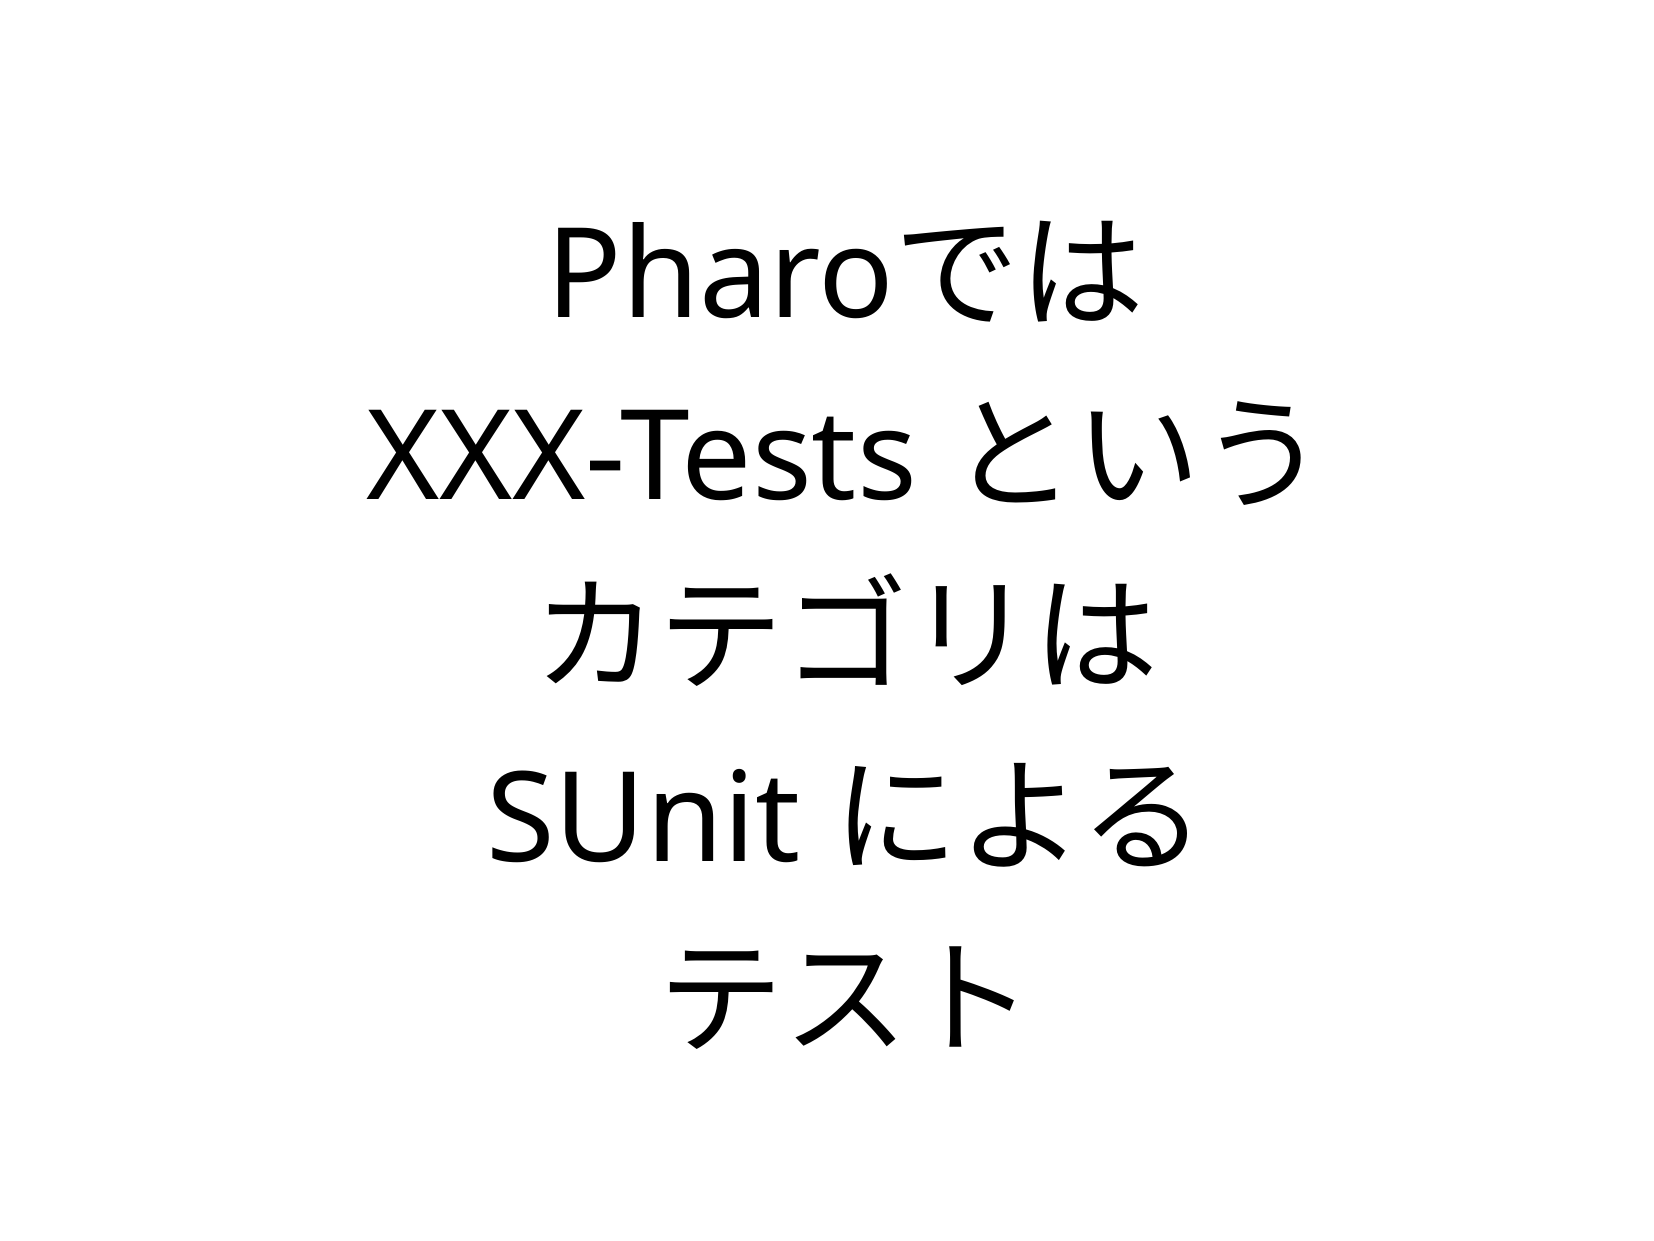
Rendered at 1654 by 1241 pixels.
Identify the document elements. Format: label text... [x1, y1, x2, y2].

list Pharoでは XXX-Tests という カテゴリは SUnit による テスト [82, 59, 1538, 1193]
